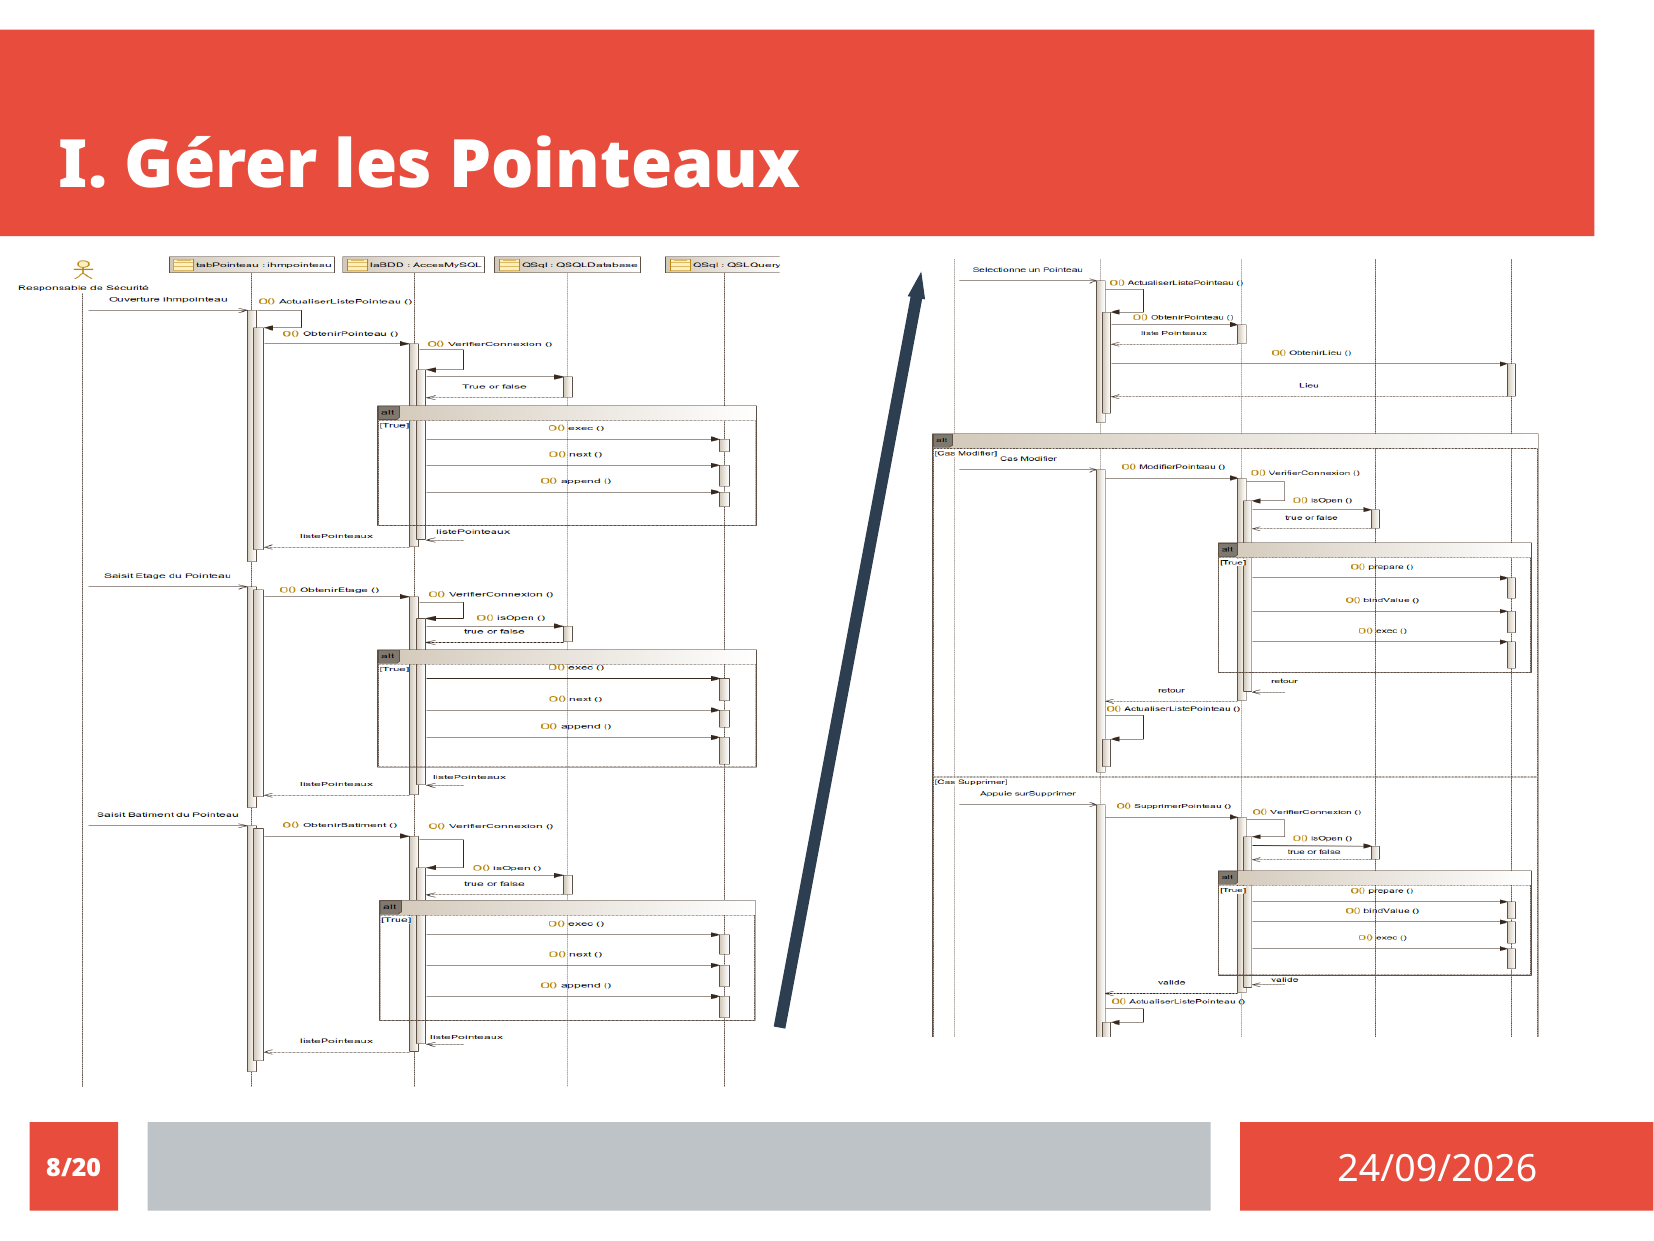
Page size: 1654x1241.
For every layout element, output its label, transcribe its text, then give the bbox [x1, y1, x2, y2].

picture [870, 259, 1571, 1037]
title I. Gérer les Pointeaux [59, 59, 1595, 207]
picture [11, 251, 780, 1087]
